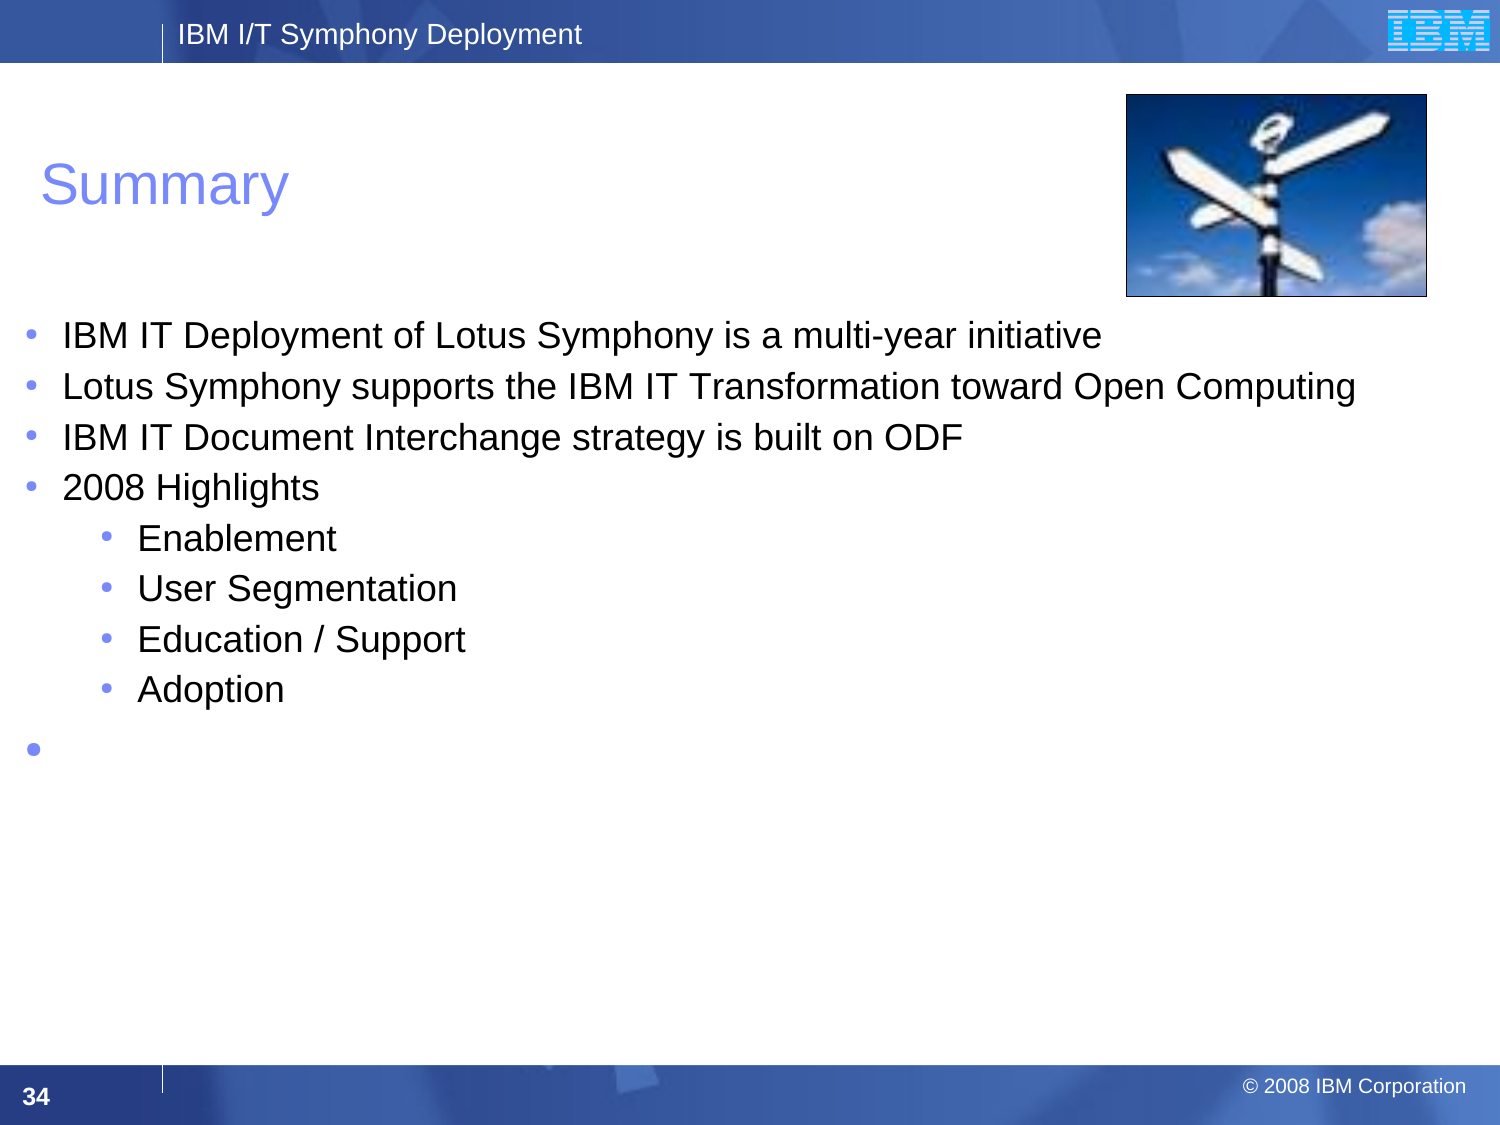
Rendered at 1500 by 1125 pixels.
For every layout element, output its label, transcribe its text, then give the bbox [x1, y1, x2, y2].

list IBM IT Deployment of Lotus Symphony is a multi-year initiative Lotus Symphony supports the IBM IT Transformation toward Open Computing IBM IT Document Interchange strategy is built on ODF 2008 Highlights Enablement User Segmentation Education / Support Adoption [24, 314, 1389, 956]
text_box 1 [41, 1080, 124, 1118]
title Summary [25, 142, 1126, 225]
picture [1126, 94, 1427, 297]
